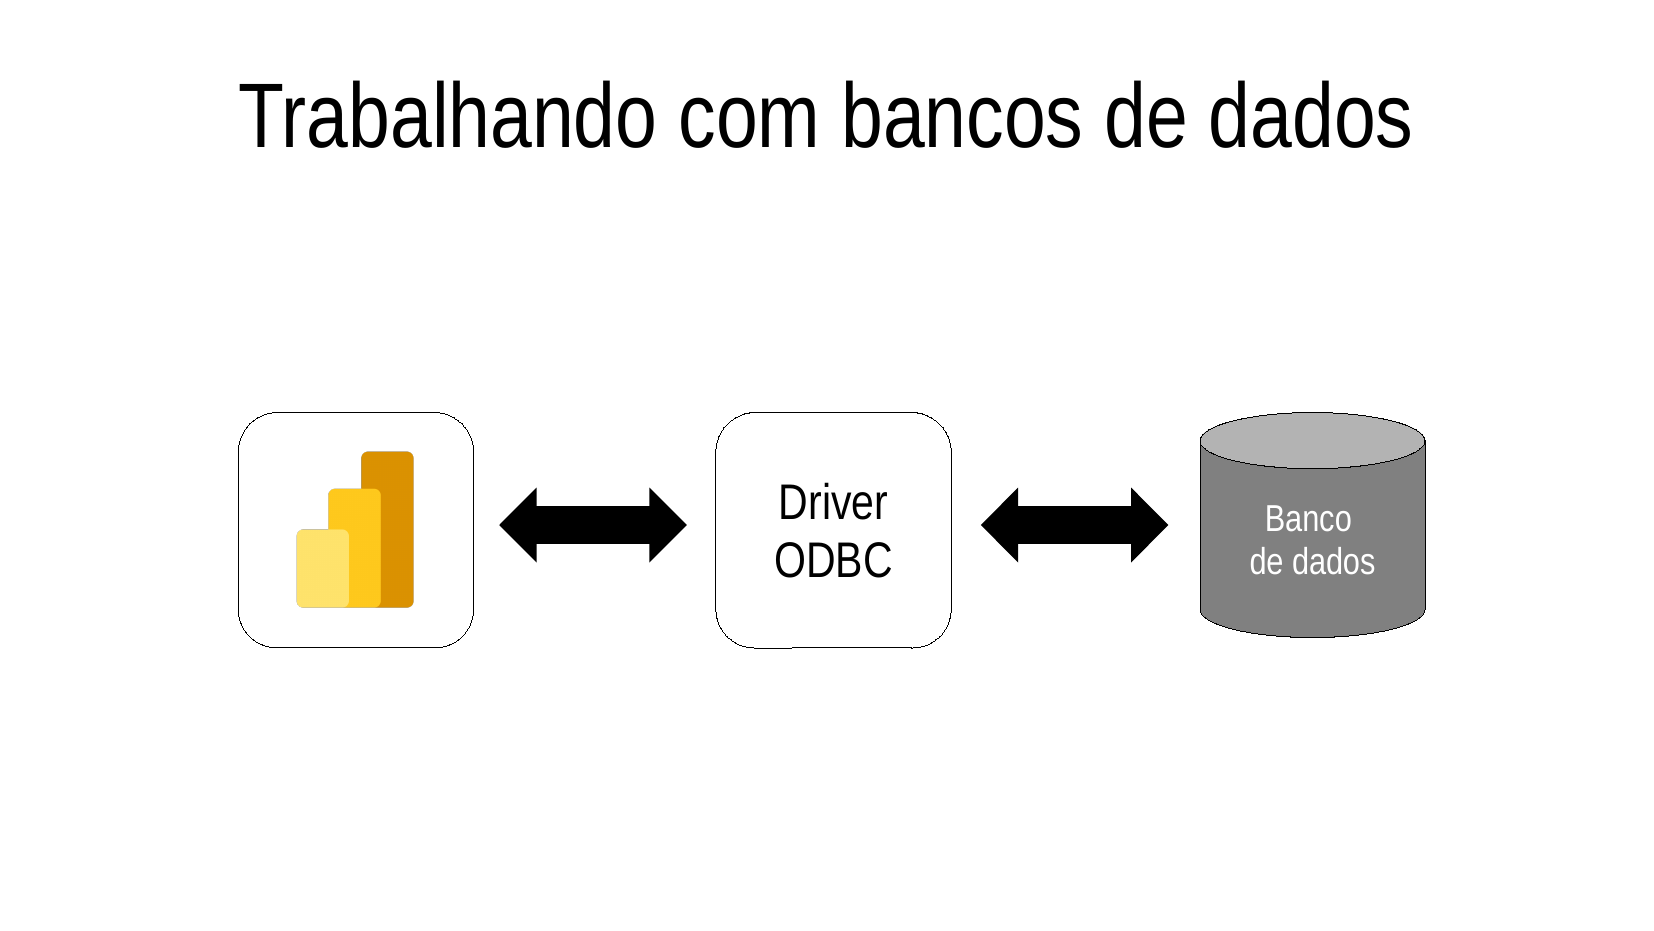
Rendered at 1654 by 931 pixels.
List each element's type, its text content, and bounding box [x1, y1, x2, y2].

picture [236, 441, 474, 618]
title Trabalhando com bancos de dados [82, 37, 1571, 193]
text_box [239, 618, 473, 648]
text_box Driver ODBC [715, 412, 952, 649]
text_box [499, 487, 687, 563]
text_box [239, 412, 473, 441]
text_box Banco de dados [1200, 441, 1426, 638]
text_box [980, 487, 1169, 563]
